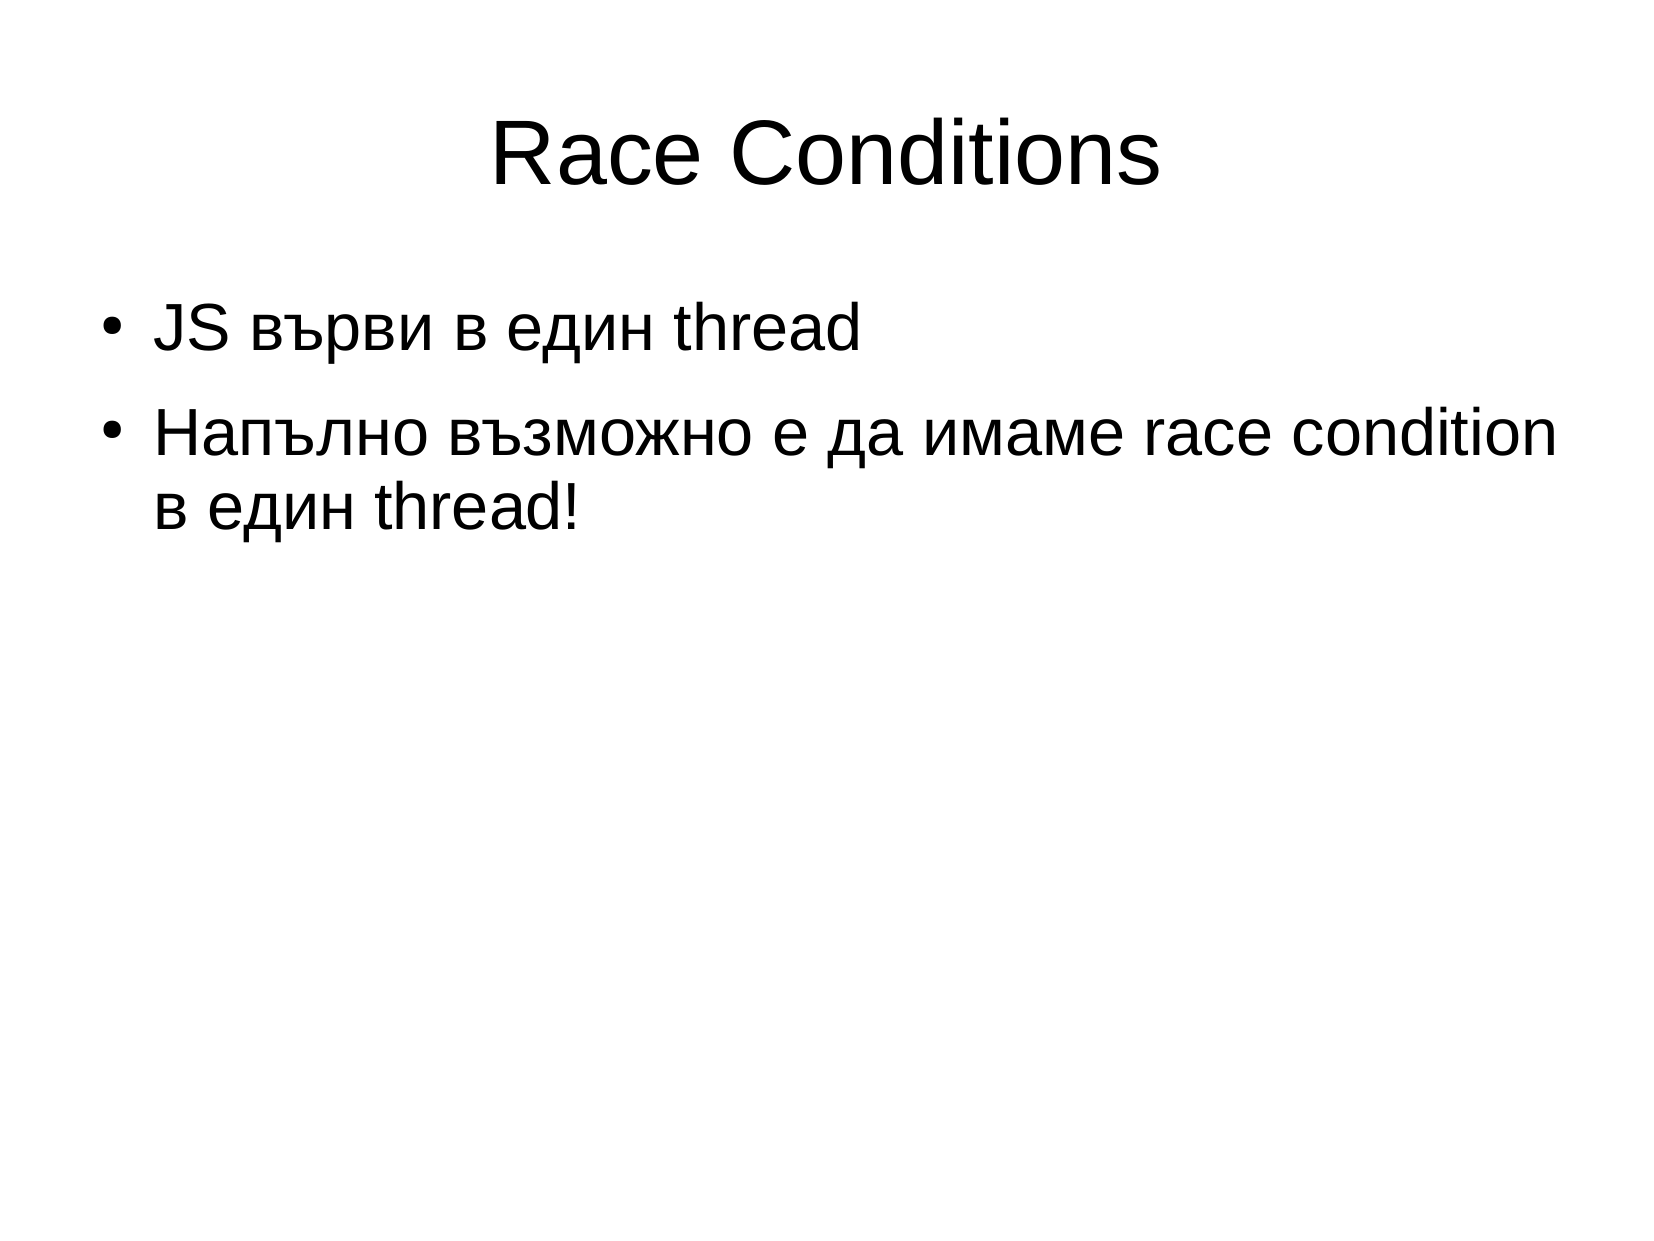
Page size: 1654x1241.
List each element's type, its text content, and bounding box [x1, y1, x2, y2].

title Race Conditions [82, 49, 1571, 257]
list JS върви в един thread Напълно възможно е да имаме race condition в един thread! [82, 290, 1571, 1010]
